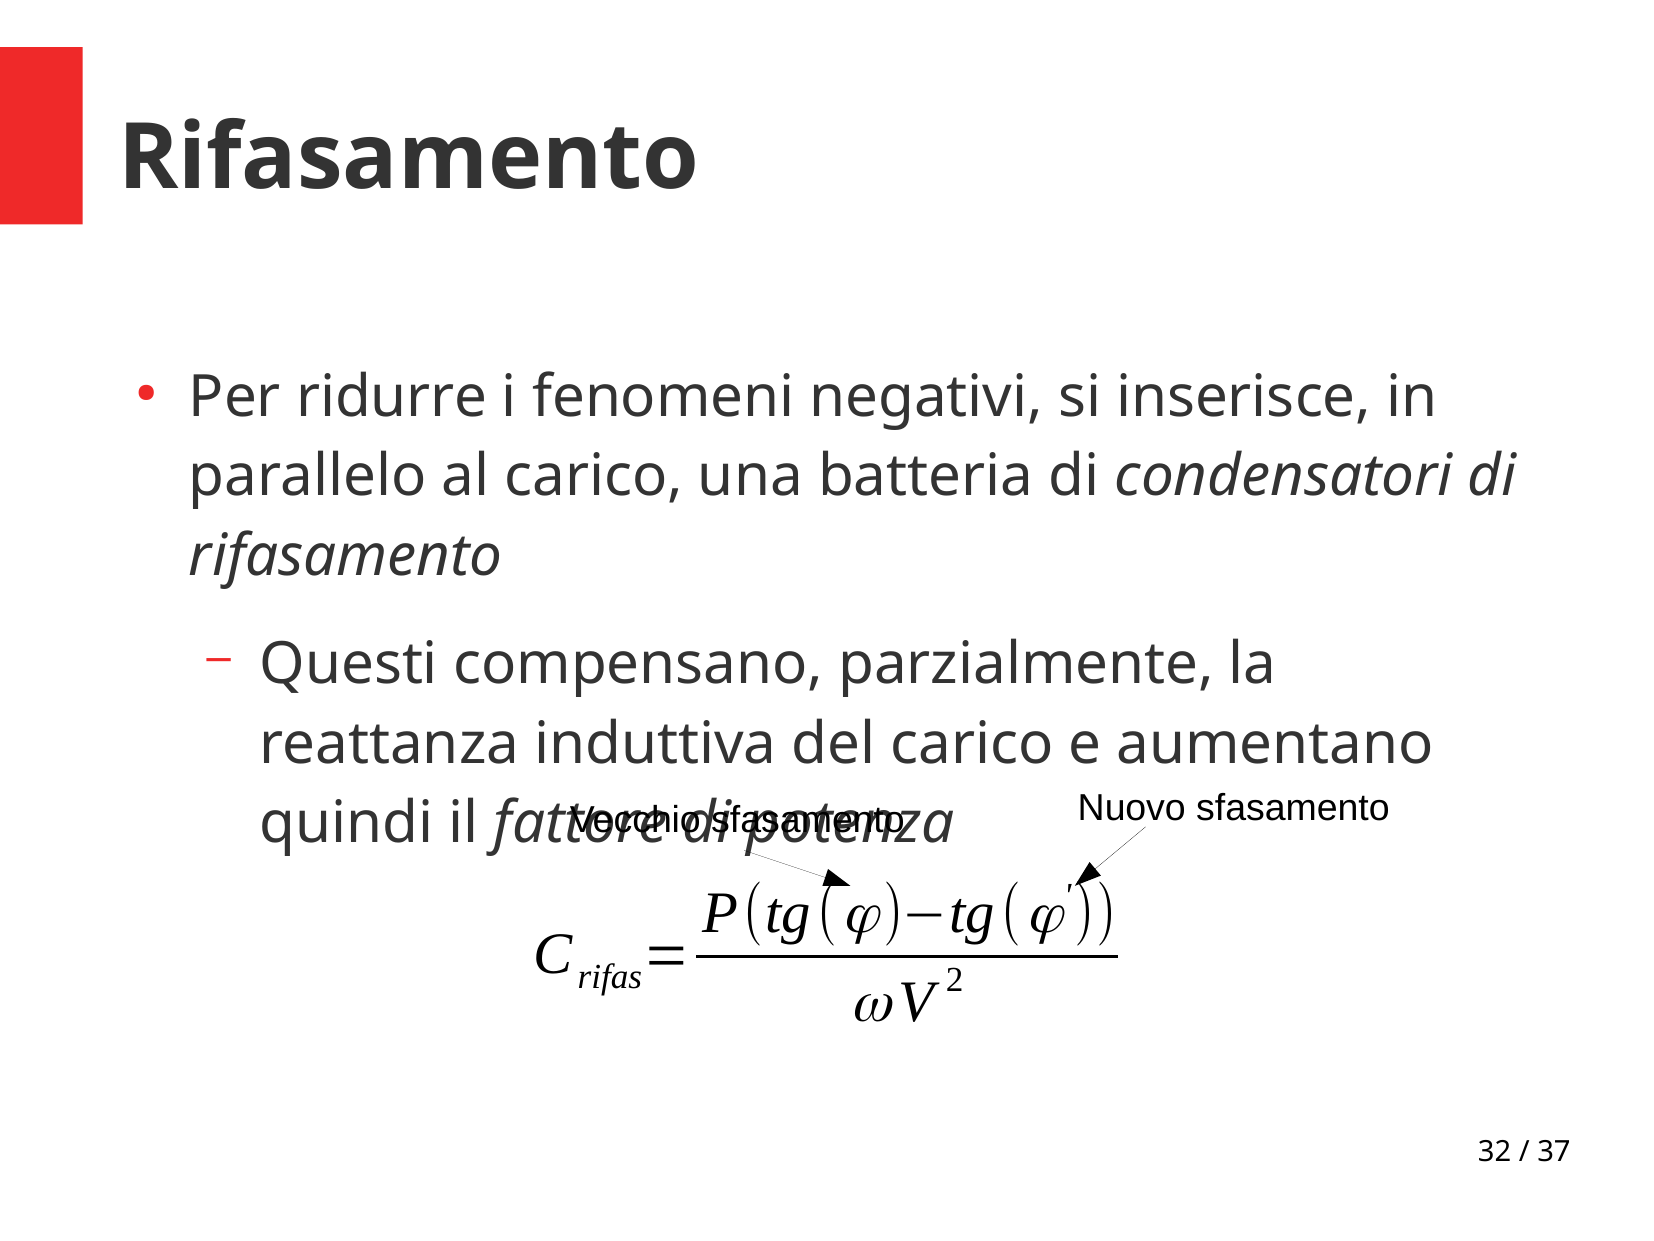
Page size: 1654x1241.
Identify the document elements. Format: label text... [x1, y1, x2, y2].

text_box Nuovo sfasamento [1062, 779, 1418, 879]
chart [518, 874, 1135, 1035]
title Rifasamento [118, 49, 1571, 257]
text_box Vecchio sfasamento [555, 791, 922, 891]
list Per ridurre i fenomeni negativi, si inserisce, in parallelo al carico, una batteria di condensatori di rifasamento Questi compensano, parzialmente, la reattanza induttiva del carico e aumentano quindi il fattore di potenza [118, 354, 1536, 1074]
